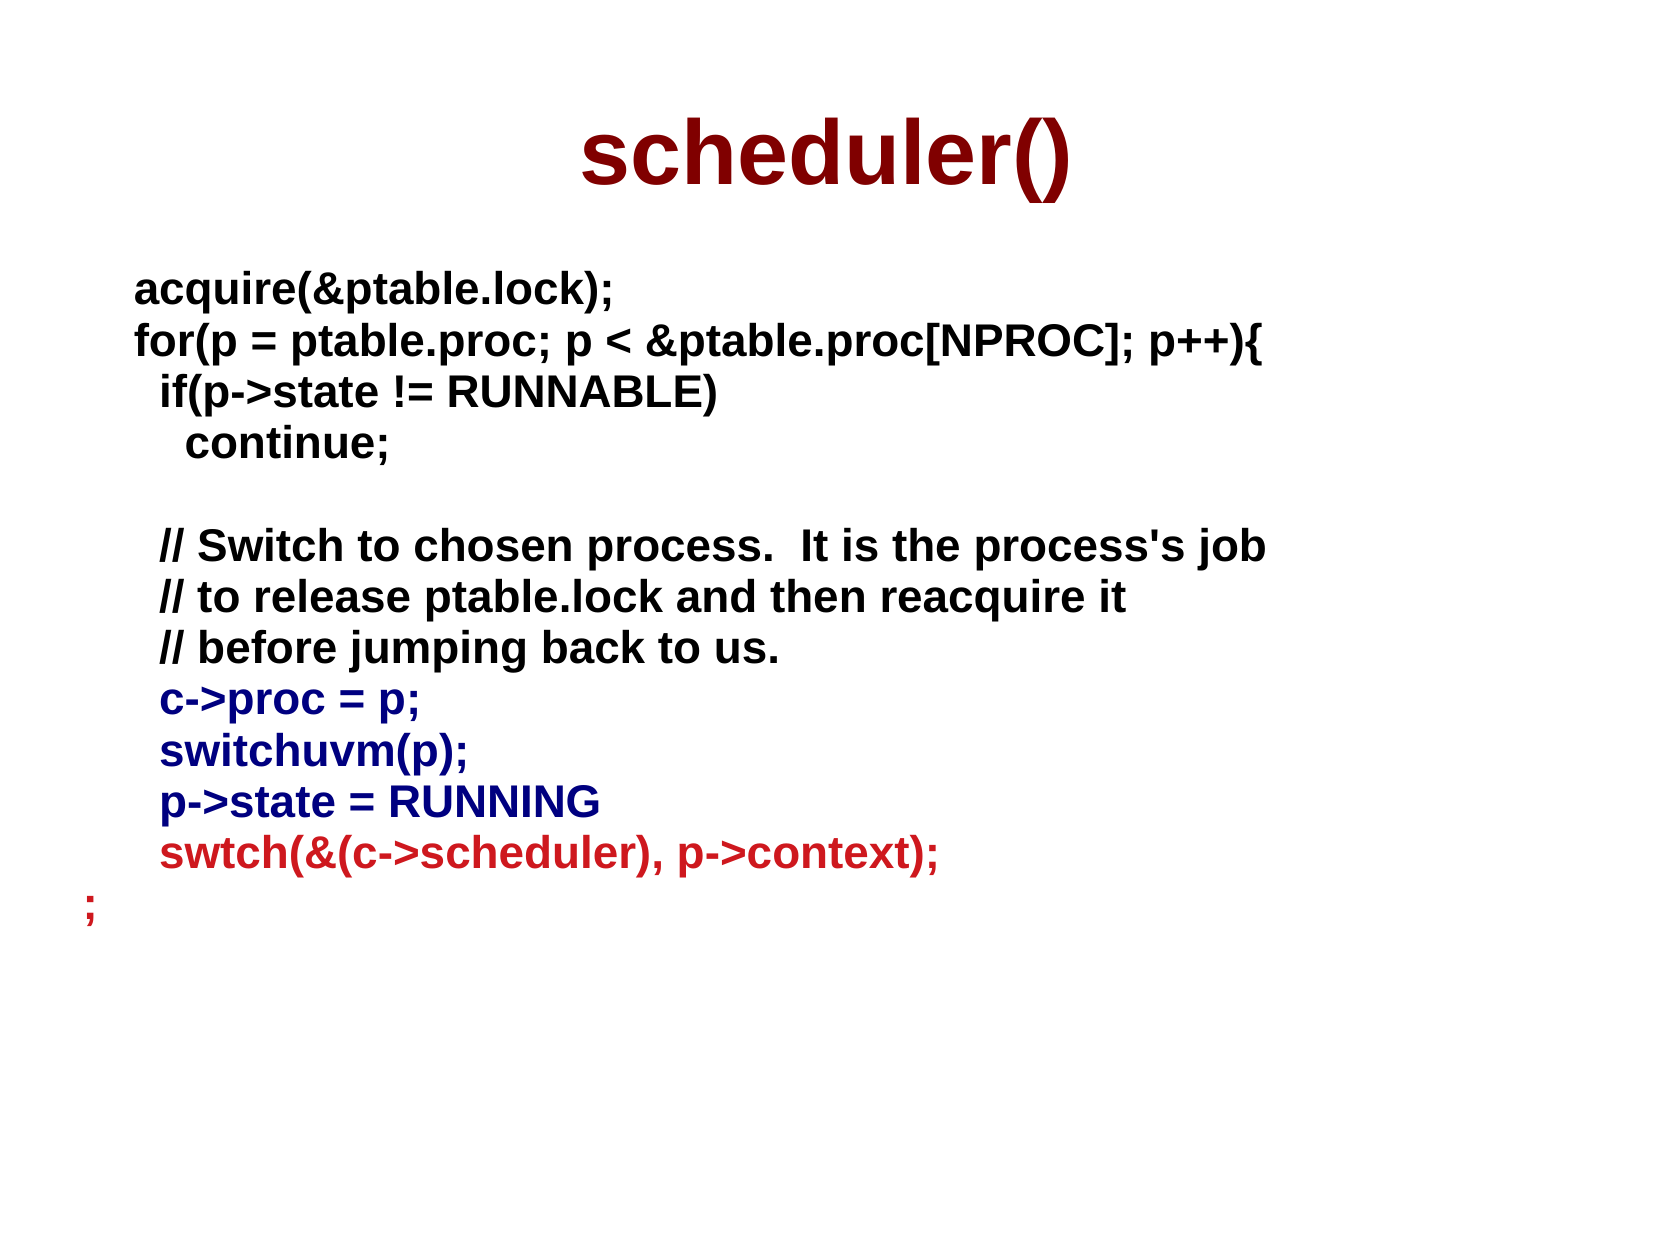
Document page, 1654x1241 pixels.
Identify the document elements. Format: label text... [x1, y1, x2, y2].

title scheduler() [82, 49, 1571, 257]
subtitle acquire(&ptable.lock); for(p = ptable.proc; p < &ptable.proc[NPROC]; p++){ if(p->state != RUNNABLE) continue; // Switch to chosen process. It is the process's job // to release ptable.lock and then reacquire it // before jumping back to us. c->proc = p; switchuvm(p); p->state = RUNNING swtch(&(c->scheduler), p->context); ; [82, 263, 1571, 1033]
